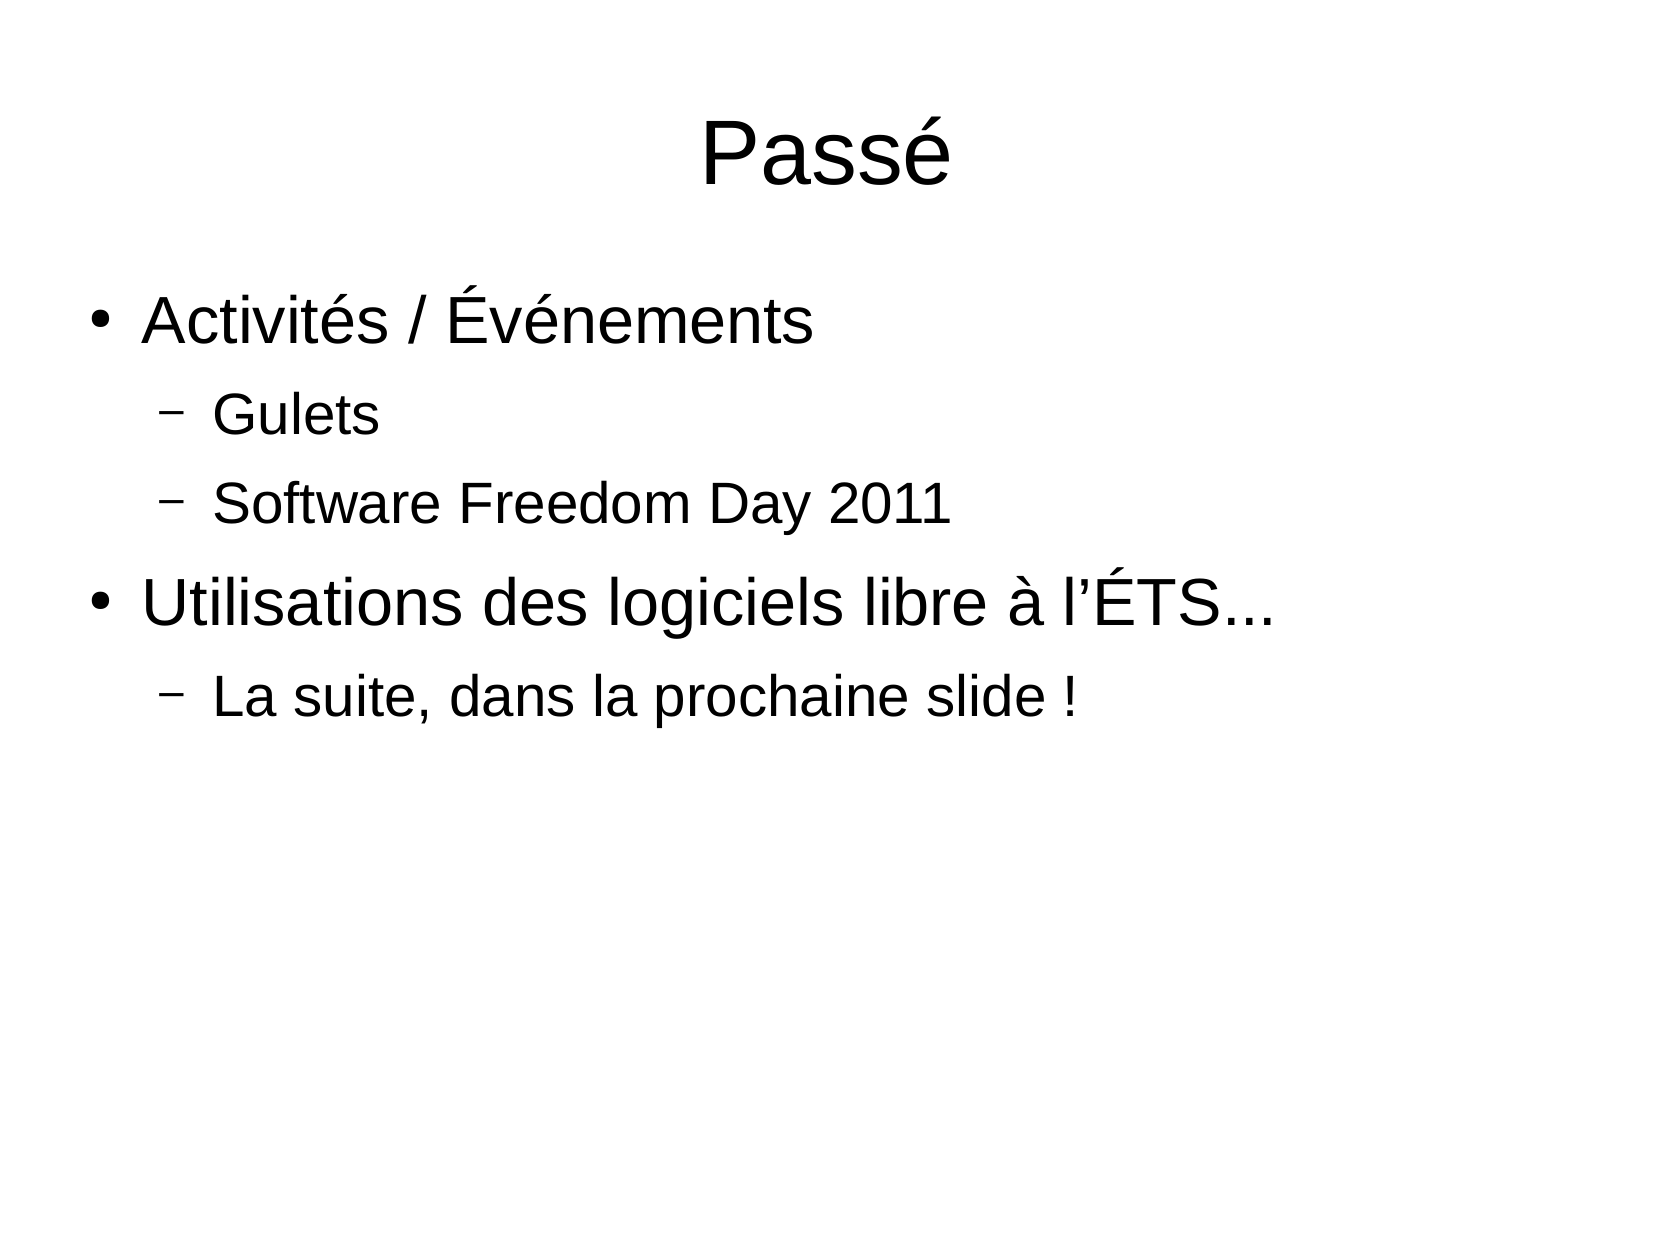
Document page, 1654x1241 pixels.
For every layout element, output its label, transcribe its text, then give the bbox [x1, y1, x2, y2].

list Activités / Événements Gulets Software Freedom Day 2011 Utilisations des logiciels libre à l’ÉTS... La suite, dans la prochaine slide ! [70, 283, 1559, 1003]
title Passé [82, 49, 1571, 257]
